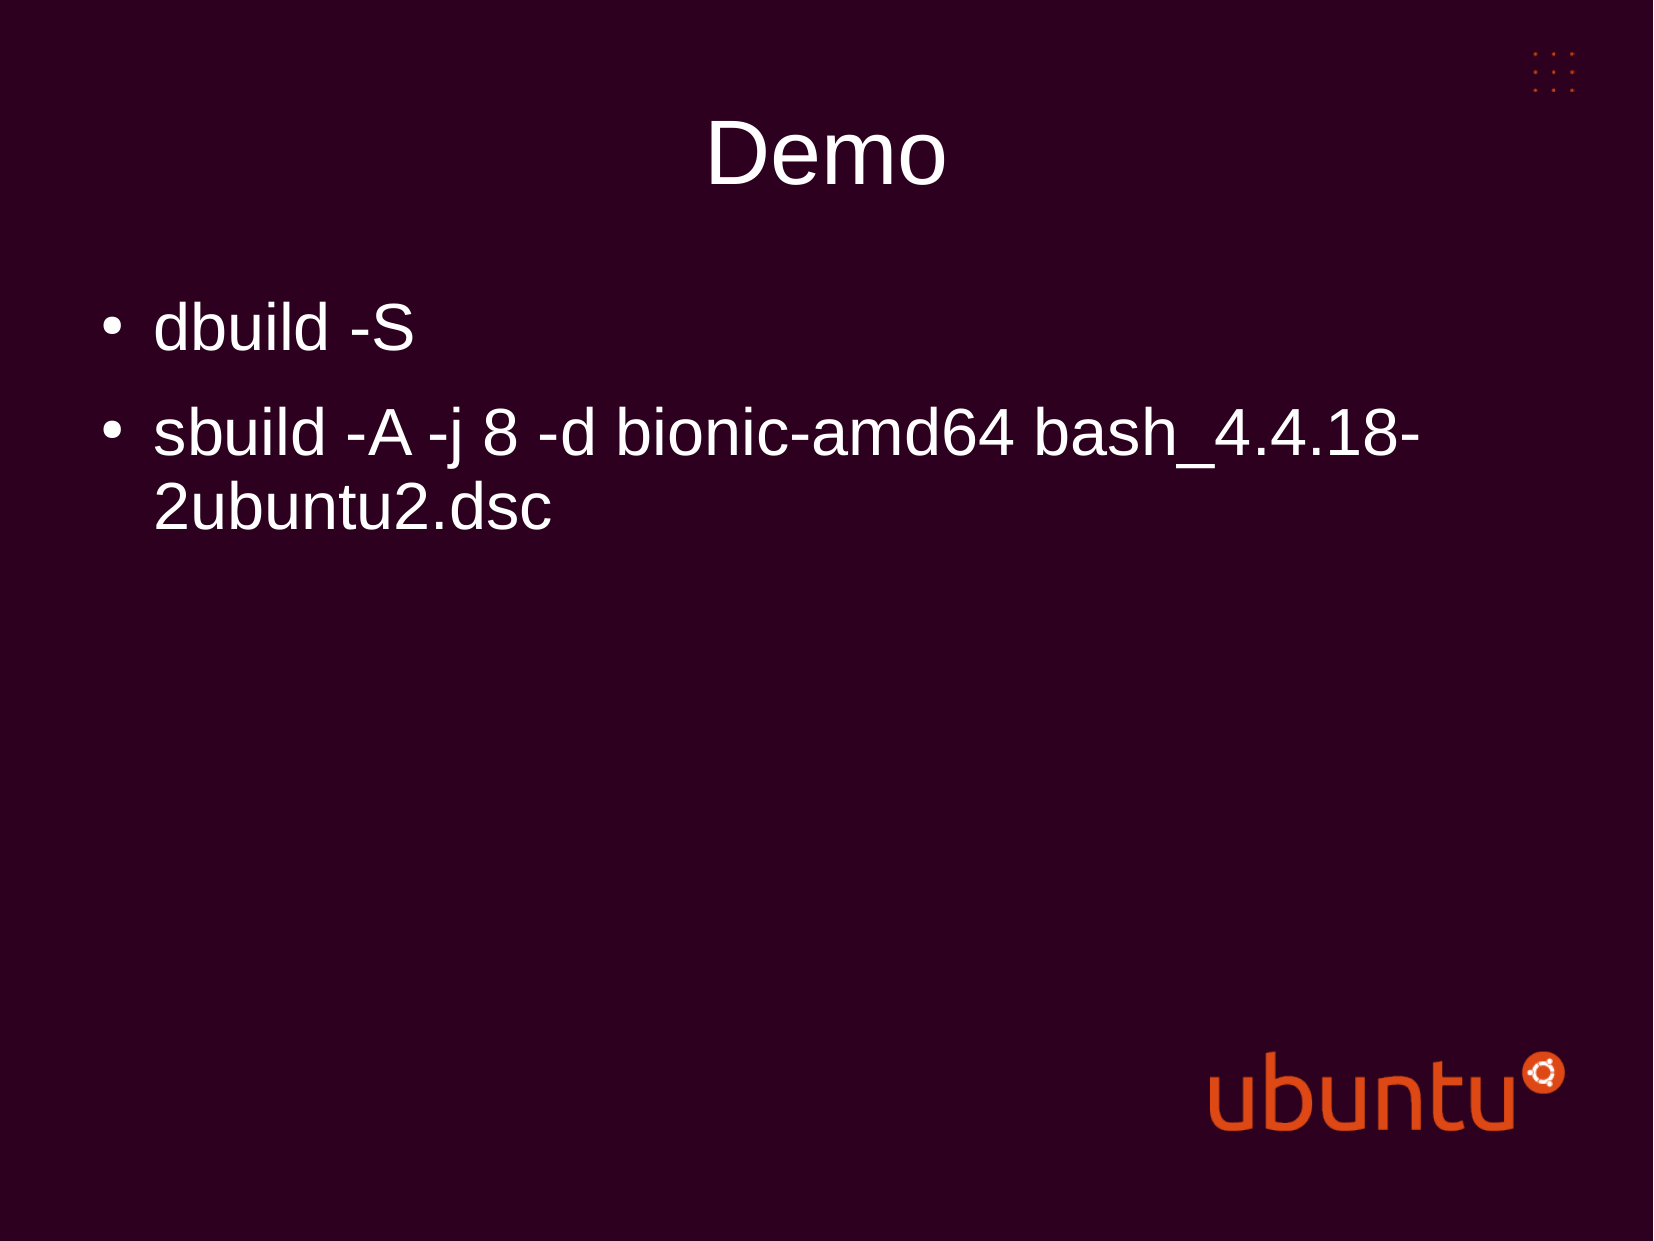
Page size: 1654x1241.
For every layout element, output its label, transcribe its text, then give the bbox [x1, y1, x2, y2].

list dbuild -S sbuild -A -j 8 -d bionic-amd64 bash_4.4.18-2ubuntu2.dsc [82, 290, 1571, 1010]
title Demo [82, 49, 1571, 257]
picture [1121, 960, 1653, 1223]
picture [1571, 49, 1575, 94]
